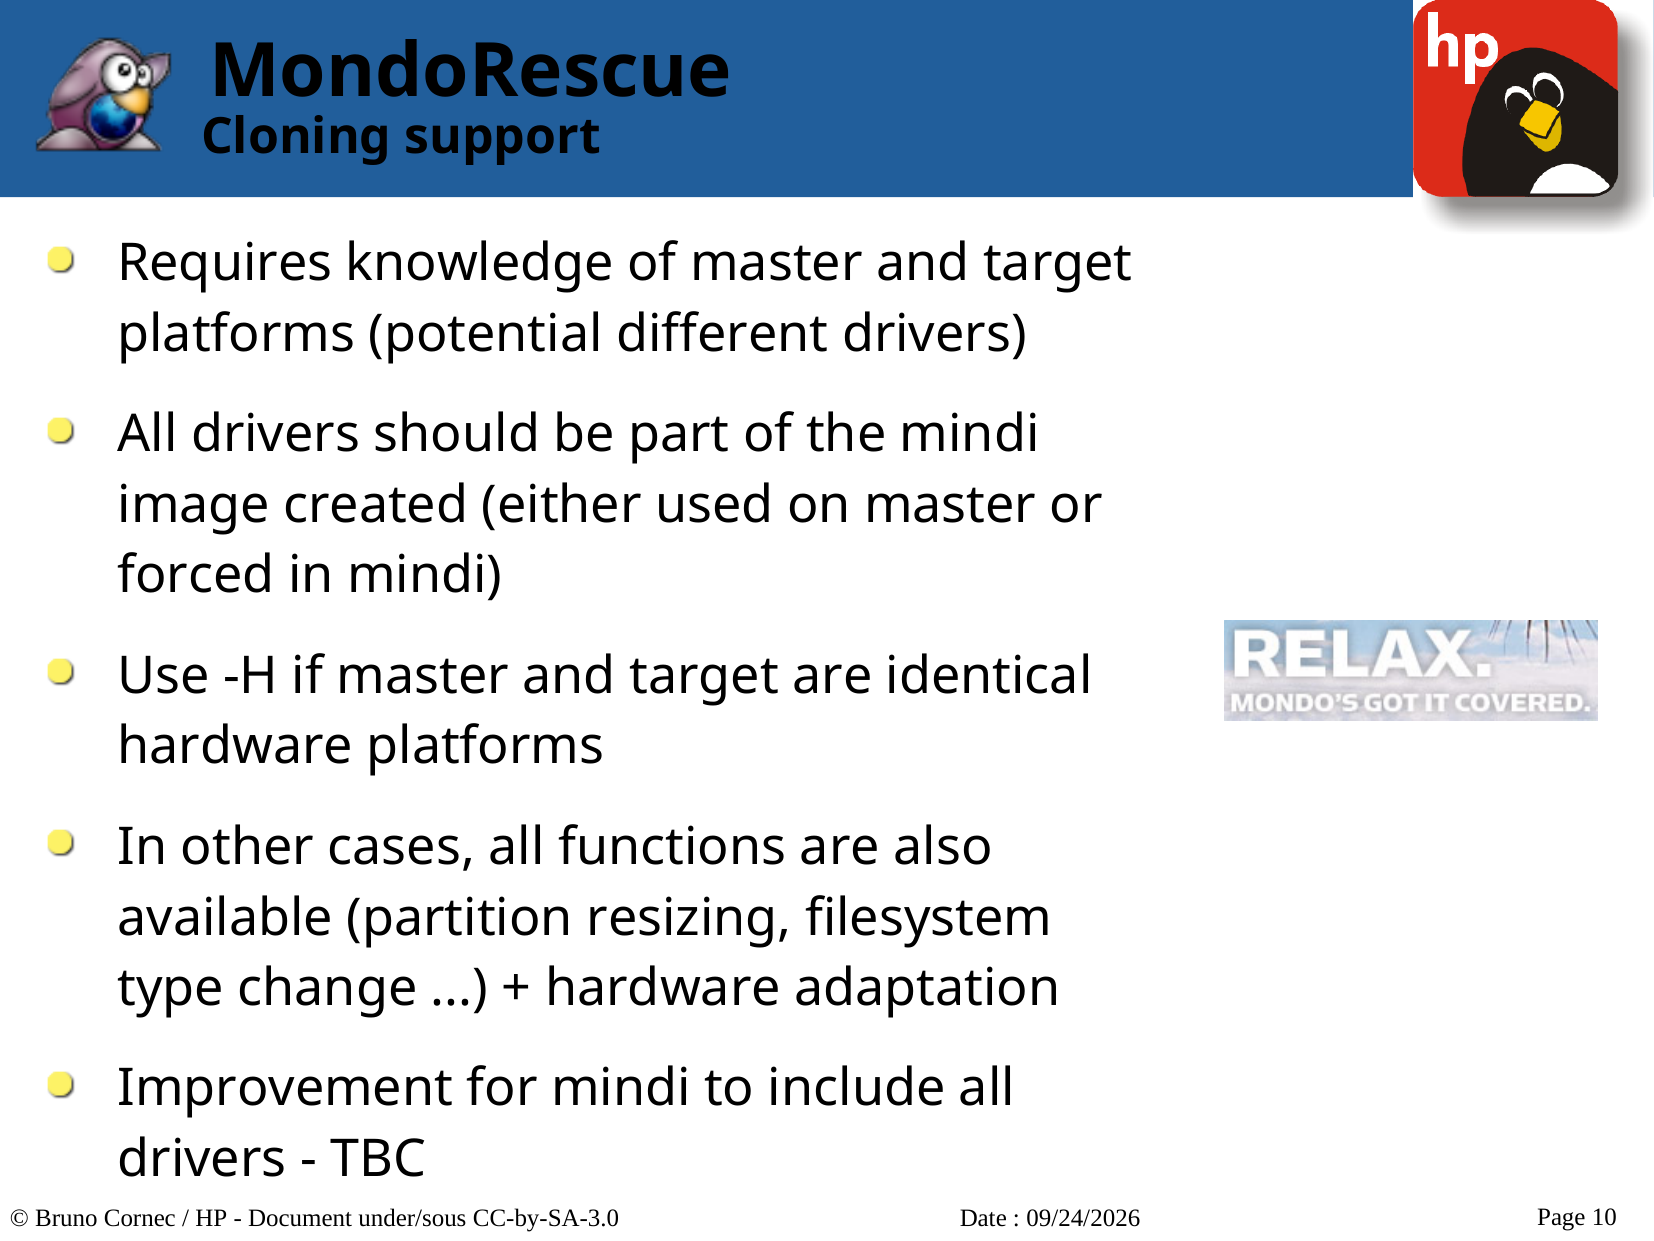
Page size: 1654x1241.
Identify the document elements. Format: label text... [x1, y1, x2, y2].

title Cloning support [201, 32, 1190, 241]
picture [1413, 0, 1654, 235]
picture [1224, 620, 1598, 721]
list Requires knowledge of master and target platforms (potential different drivers) All drivers should be part of the mindi image created (either used on master or forced in mindi) Use -H if master and target are identical hardware platforms In other cases, all functions are also available (partition resizing, filesystem type change ...) + hardware adaptation Improvement for mindi to include all drivers - TBC [34, 224, 1138, 1188]
picture [0, 0, 211, 199]
